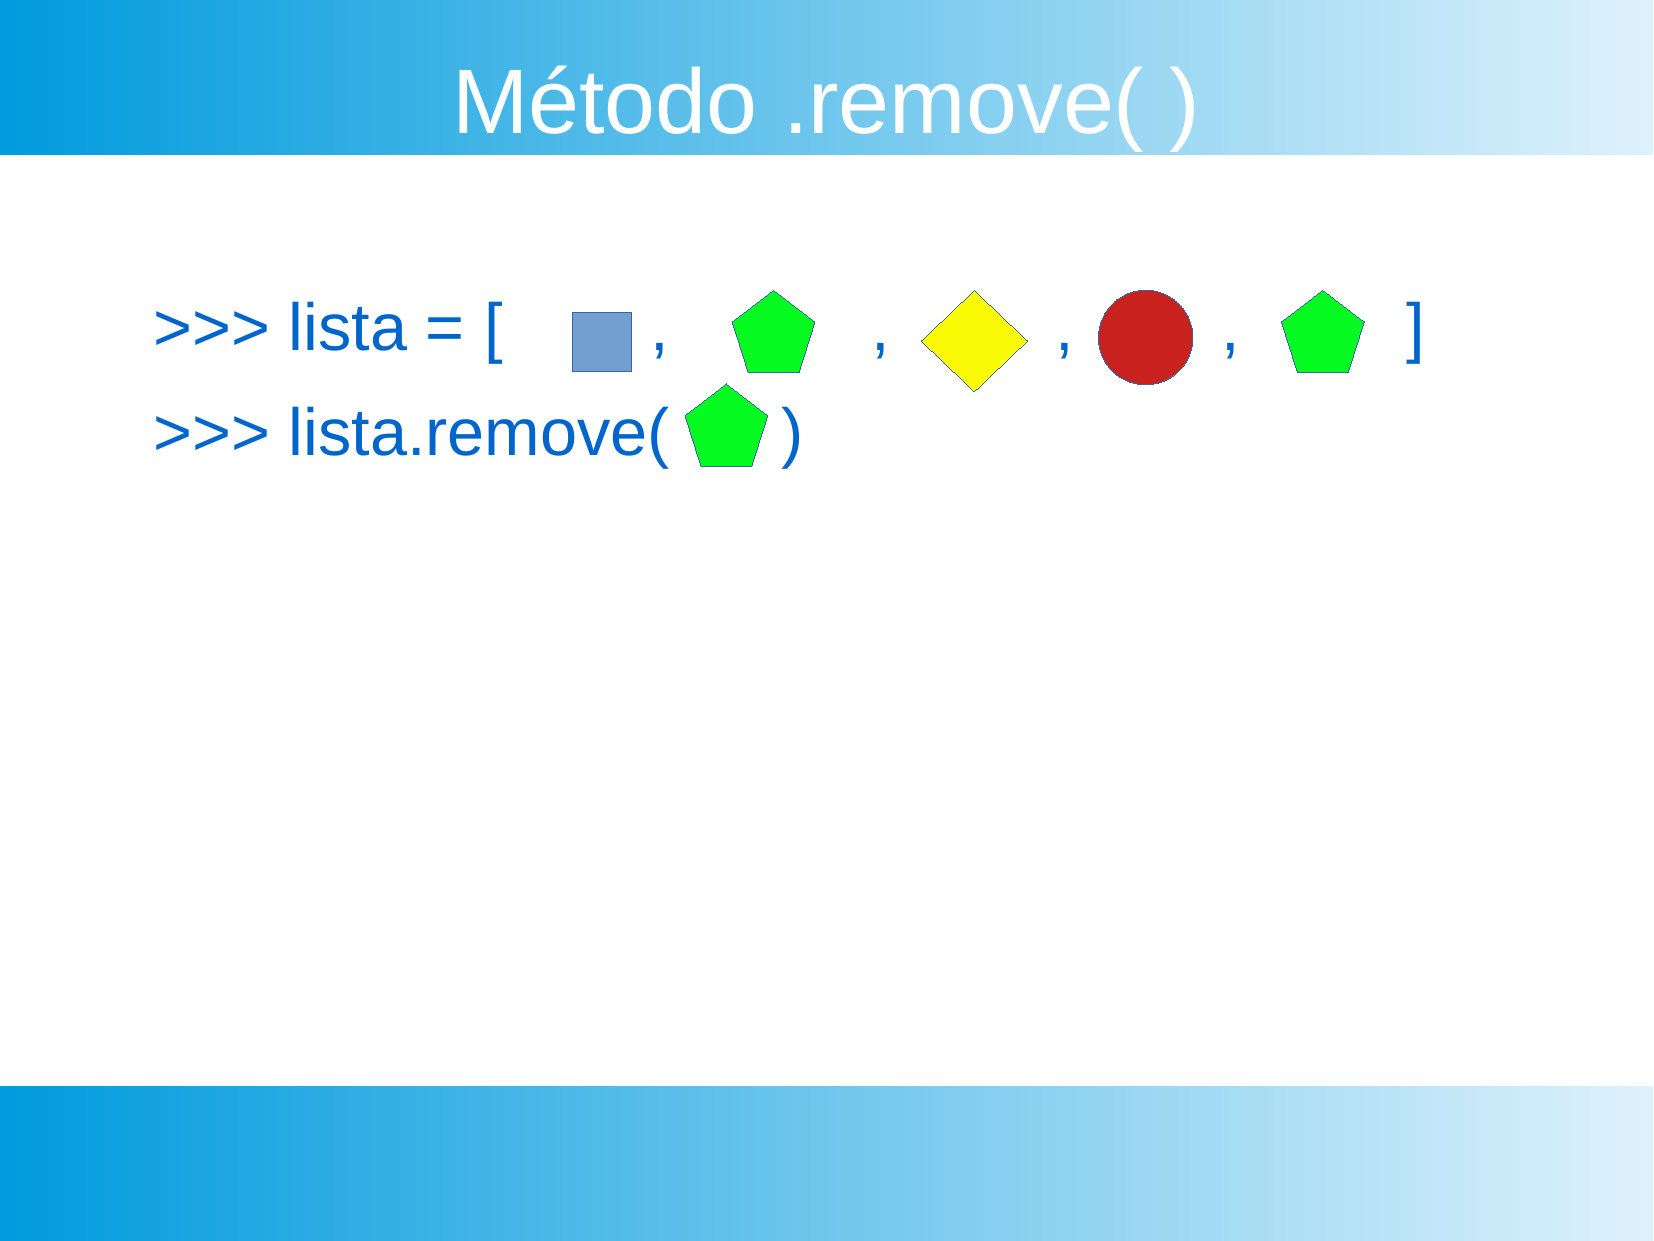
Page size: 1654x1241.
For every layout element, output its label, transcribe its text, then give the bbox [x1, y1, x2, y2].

text_box [1281, 290, 1365, 373]
text_box [685, 383, 768, 467]
text_box [921, 290, 1028, 392]
list >>> lista = >>> lista.remove( ) [82, 290, 1571, 1010]
text_box [572, 312, 632, 372]
title Método .remove( ) [82, 49, 1571, 155]
text_box [732, 290, 815, 373]
list [ , , , , ] [413, 290, 1453, 421]
text_box [1098, 290, 1193, 385]
